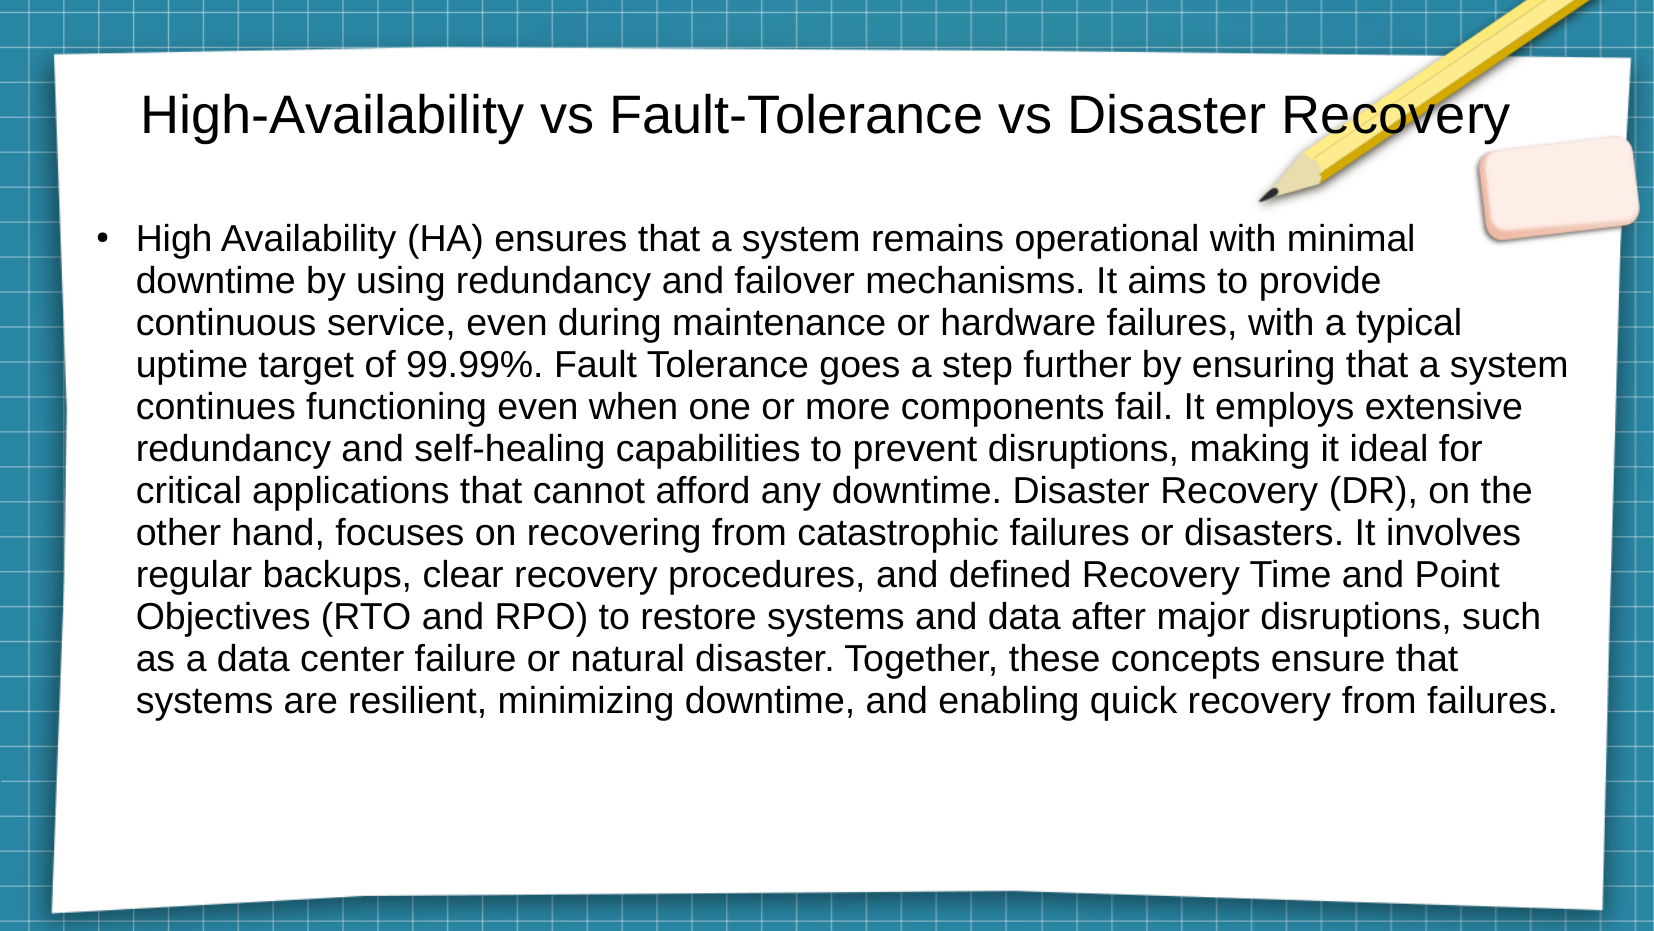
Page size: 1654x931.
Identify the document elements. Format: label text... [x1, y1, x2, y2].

picture [0, 0, 1654, 931]
list High Availability (HA) ensures that a system remains operational with minimal downtime by using redundancy and failover mechanisms. It aims to provide continuous service, even during maintenance or hardware failures, with a typical uptime target of 99.99%. Fault Tolerance goes a step further by ensuring that a system continues functioning even when one or more components fail. It employs extensive redundancy and self-healing capabilities to prevent disruptions, making it ideal for critical applications that cannot afford any downtime. Disaster Recovery (DR), on the other hand, focuses on recovering from catastrophic failures or disasters. It involves regular backups, clear recovery procedures, and defined Recovery Time and Point Objectives (RTO and RPO) to restore systems and data after major disruptions, such as a data center failure or natural disaster. Together, these concepts ensure that systems are resilient, minimizing downtime, and enabling quick recovery from failures. [82, 217, 1571, 758]
title High-Availability vs Fault-Tolerance vs Disaster Recovery [82, 37, 1571, 193]
